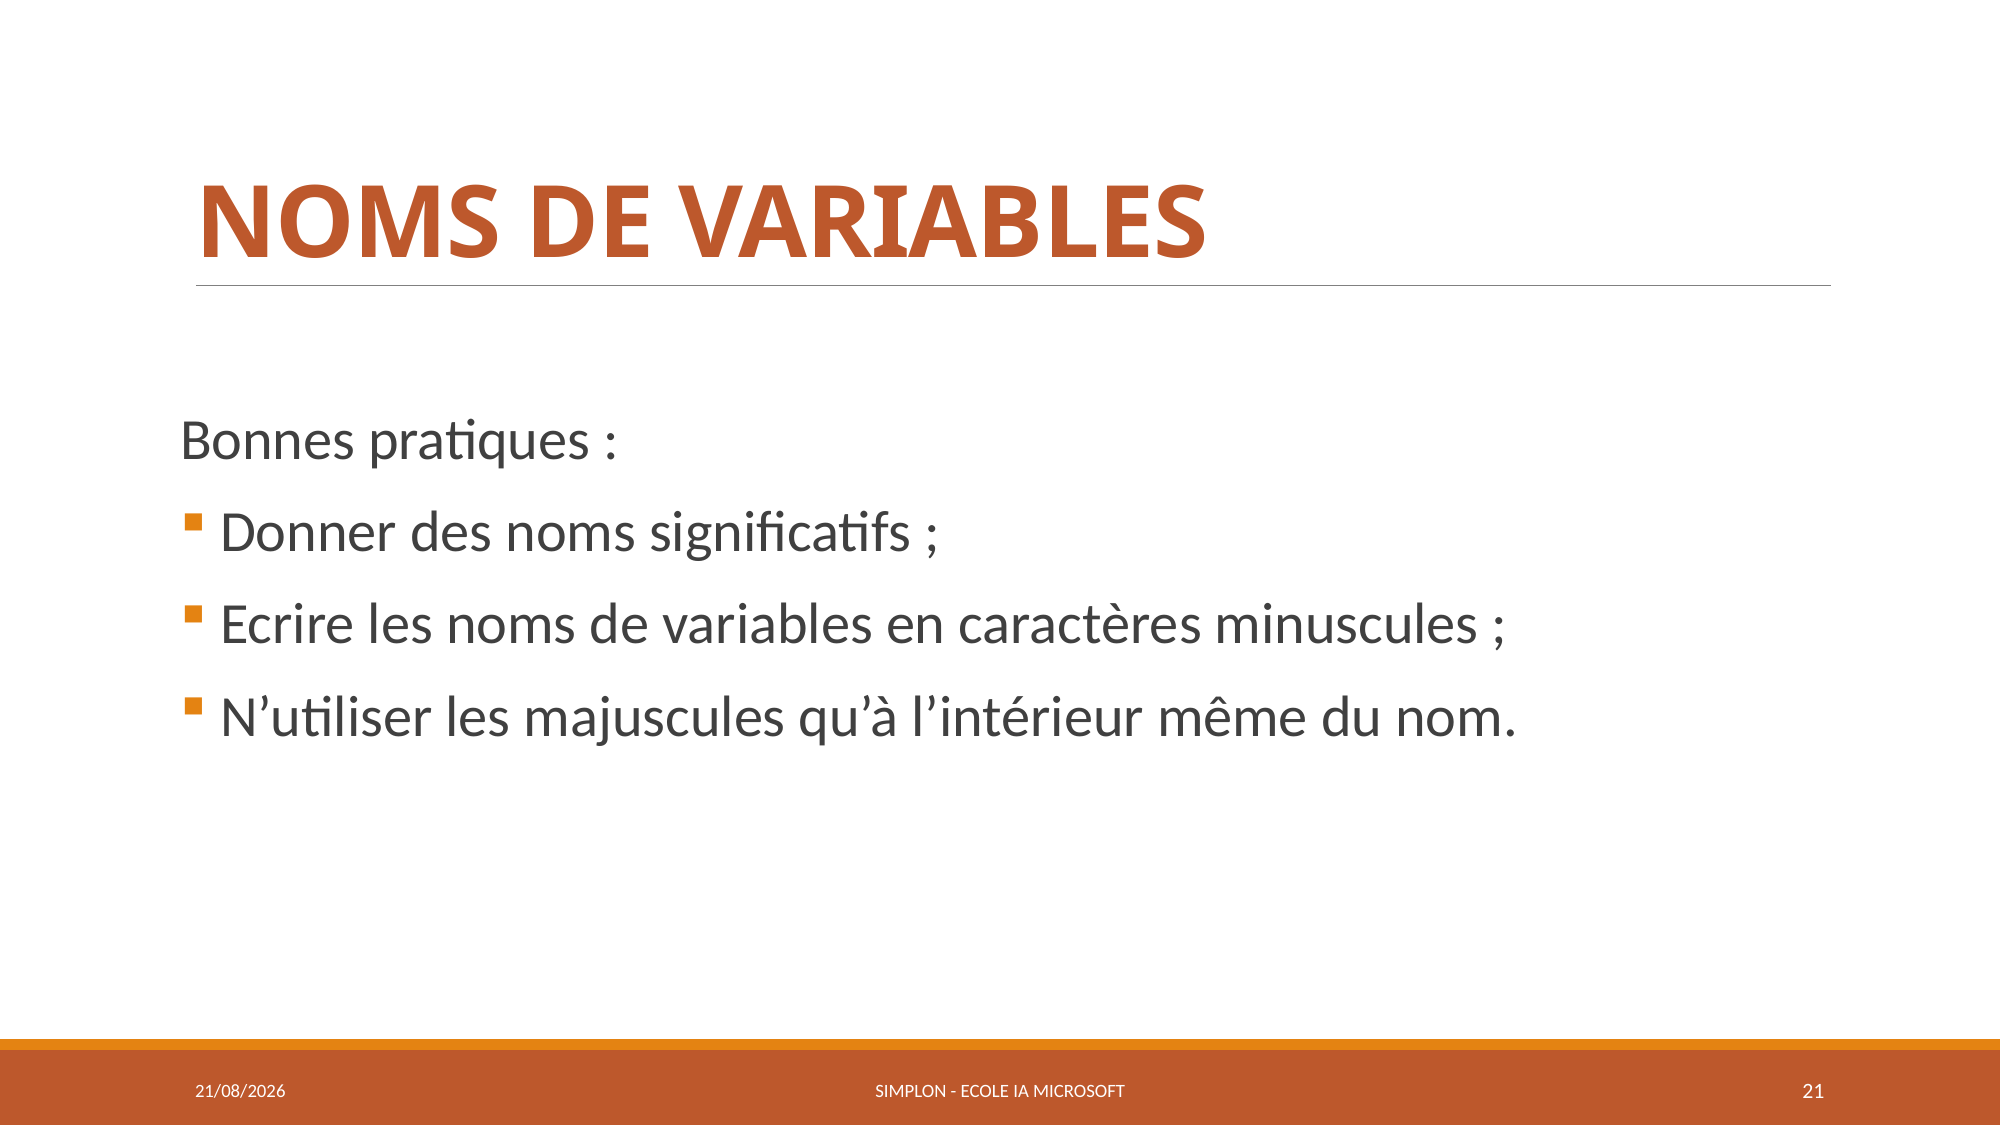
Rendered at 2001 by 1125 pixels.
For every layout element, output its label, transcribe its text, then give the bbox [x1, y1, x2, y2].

slide_number <numéro> [1624, 1059, 1840, 1120]
footer Simplon - Ecole IA Microsoft [604, 1059, 1396, 1120]
slide_number 16/01/2020 [180, 1059, 586, 1120]
title NOMS DE VARIABLES [180, 47, 1830, 285]
list Bonnes pratiques : Donner des noms significatifs ; Ecrire les noms de variables en caractères minuscules ; N’utiliser les majuscules qu’à l’intérieur même du nom. [180, 302, 1830, 976]
